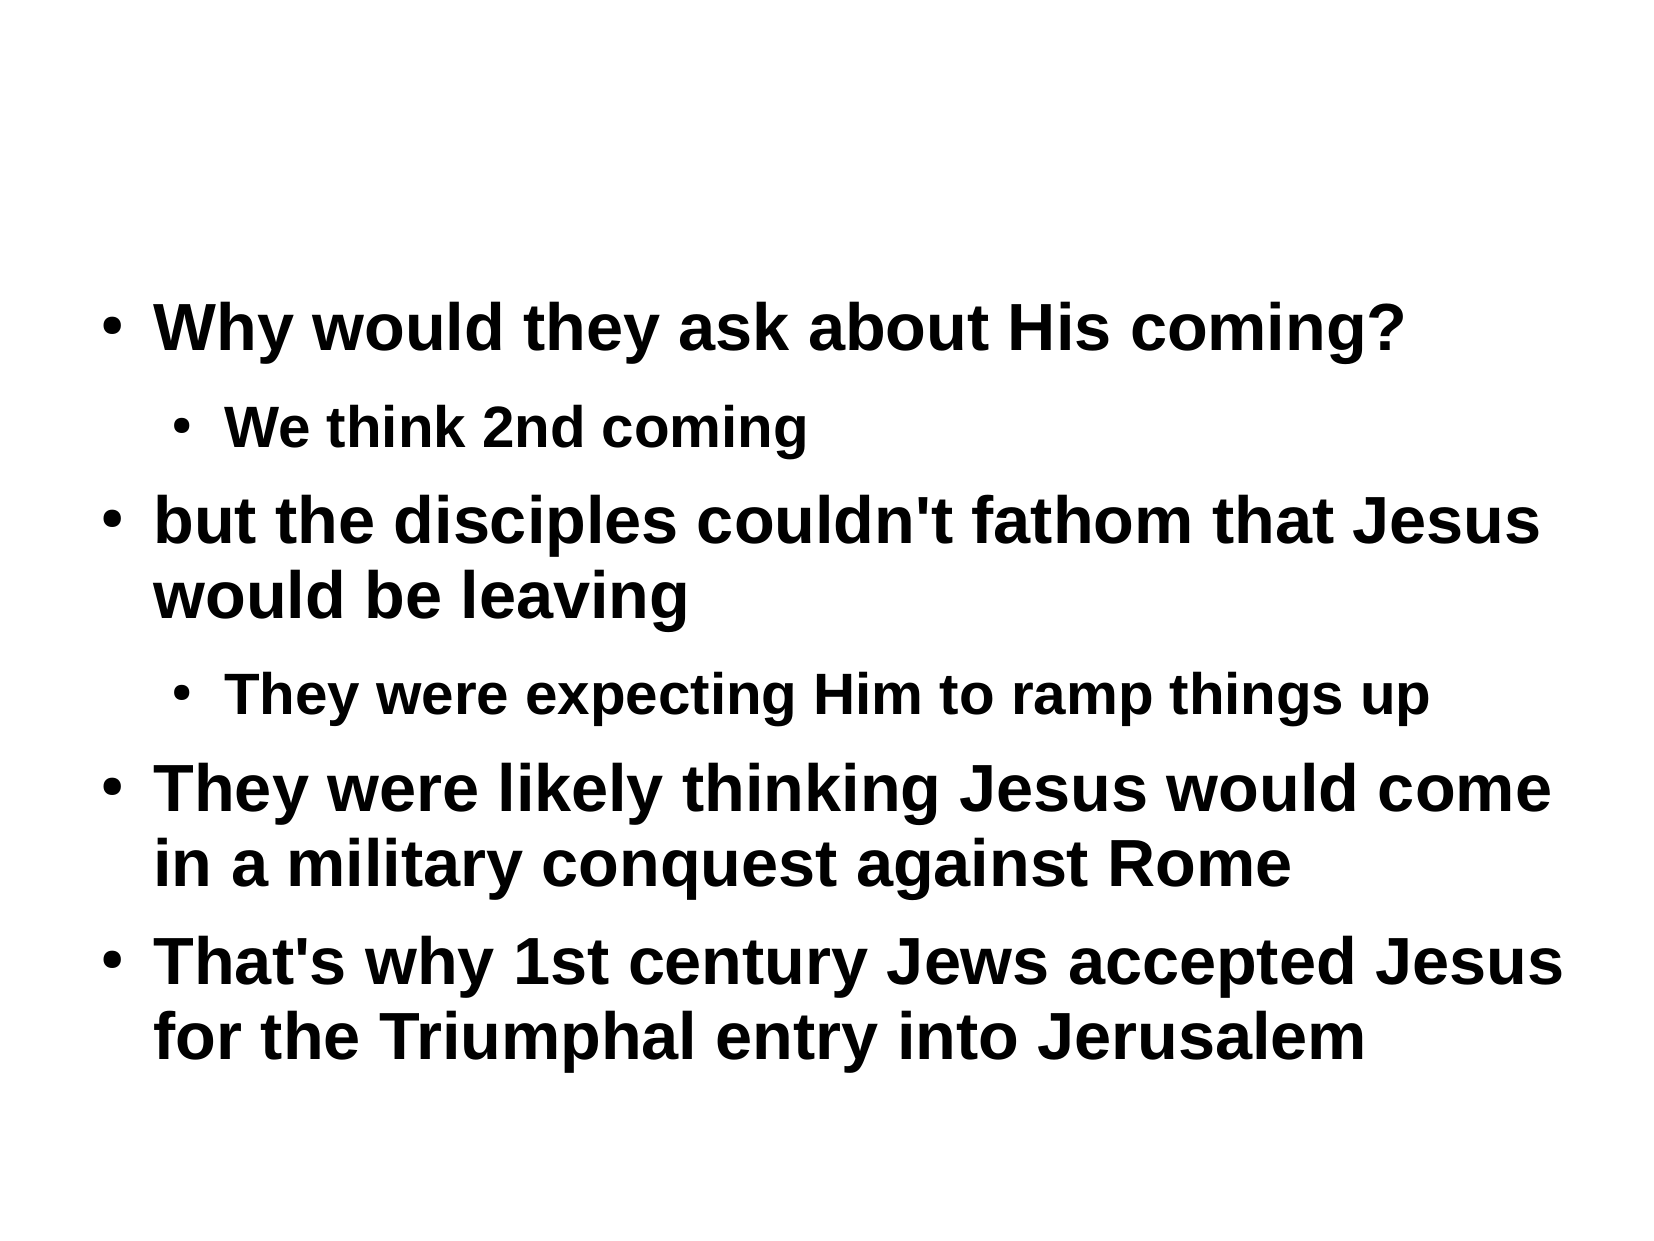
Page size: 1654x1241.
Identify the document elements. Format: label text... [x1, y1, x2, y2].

list Why would they ask about His coming? We think 2nd coming but the disciples couldn't fathom that Jesus would be leaving They were expecting Him to ramp things up They were likely thinking Jesus would come in a military conquest against Rome That's why 1st century Jews accepted Jesus for the Triumphal entry into Jerusalem [82, 290, 1571, 1074]
